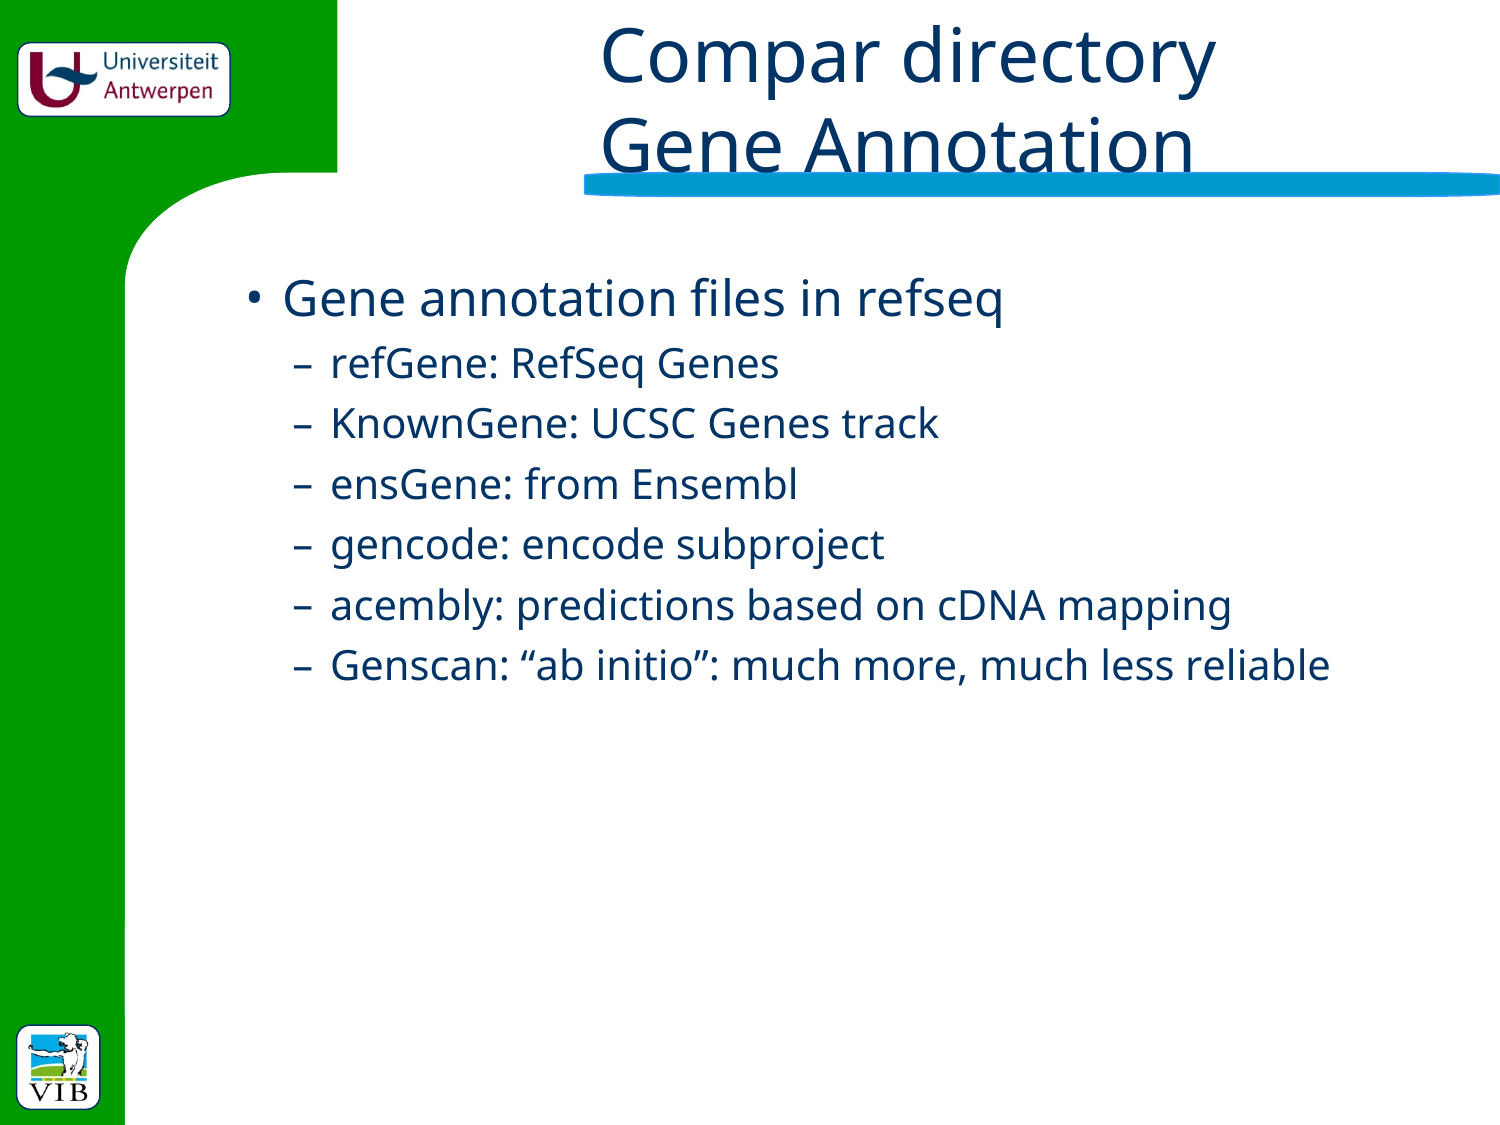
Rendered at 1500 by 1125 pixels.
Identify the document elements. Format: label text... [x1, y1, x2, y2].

list Gene annotation files in refseq refGene: RefSeq Genes KnownGene: UCSC Genes track ensGene: from Ensembl gencode: encode subproject acembly: predictions based on cDNA mapping Genscan: “ab initio”: much more, much less reliable [159, 258, 1465, 1085]
title Compar directory Gene Annotation [584, 0, 1500, 195]
picture [25, 1029, 91, 1107]
picture [25, 47, 223, 112]
